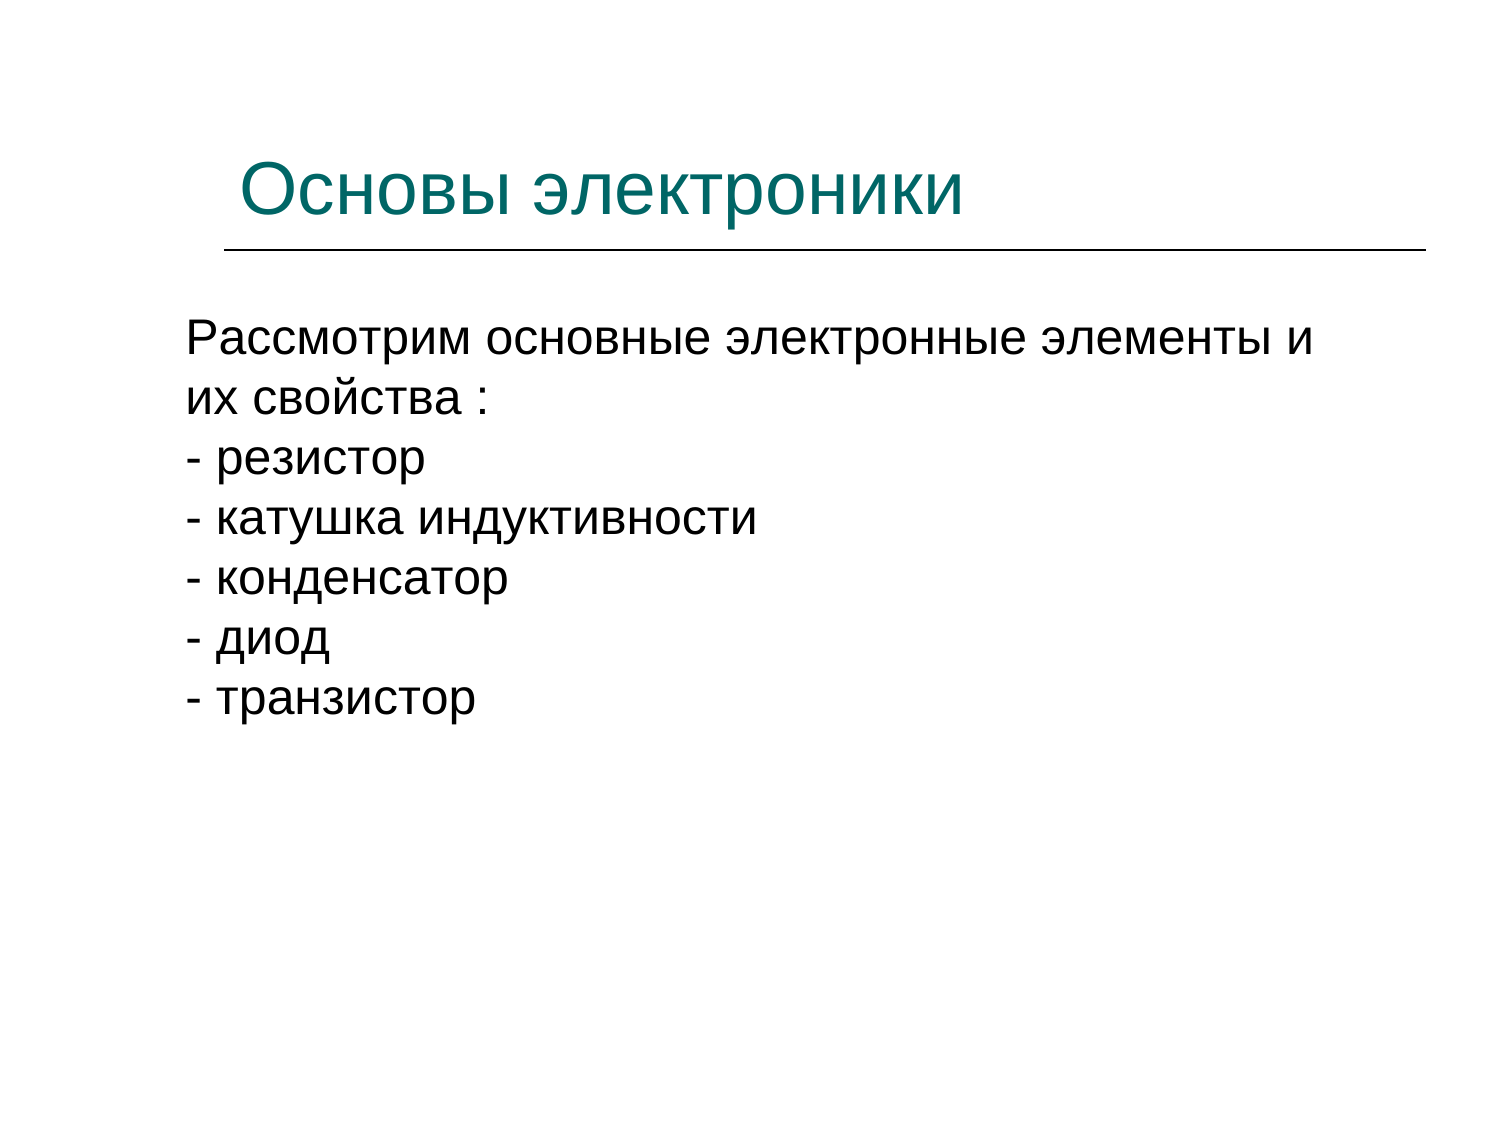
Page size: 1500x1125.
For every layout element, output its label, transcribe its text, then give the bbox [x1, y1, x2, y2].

title Основы электроники [224, 49, 1425, 237]
title Рассмотрим основные электронные элементы и их свойства : - резистор - катушка индуктивности - конденсатор - диод - транзистор [170, 271, 1371, 733]
